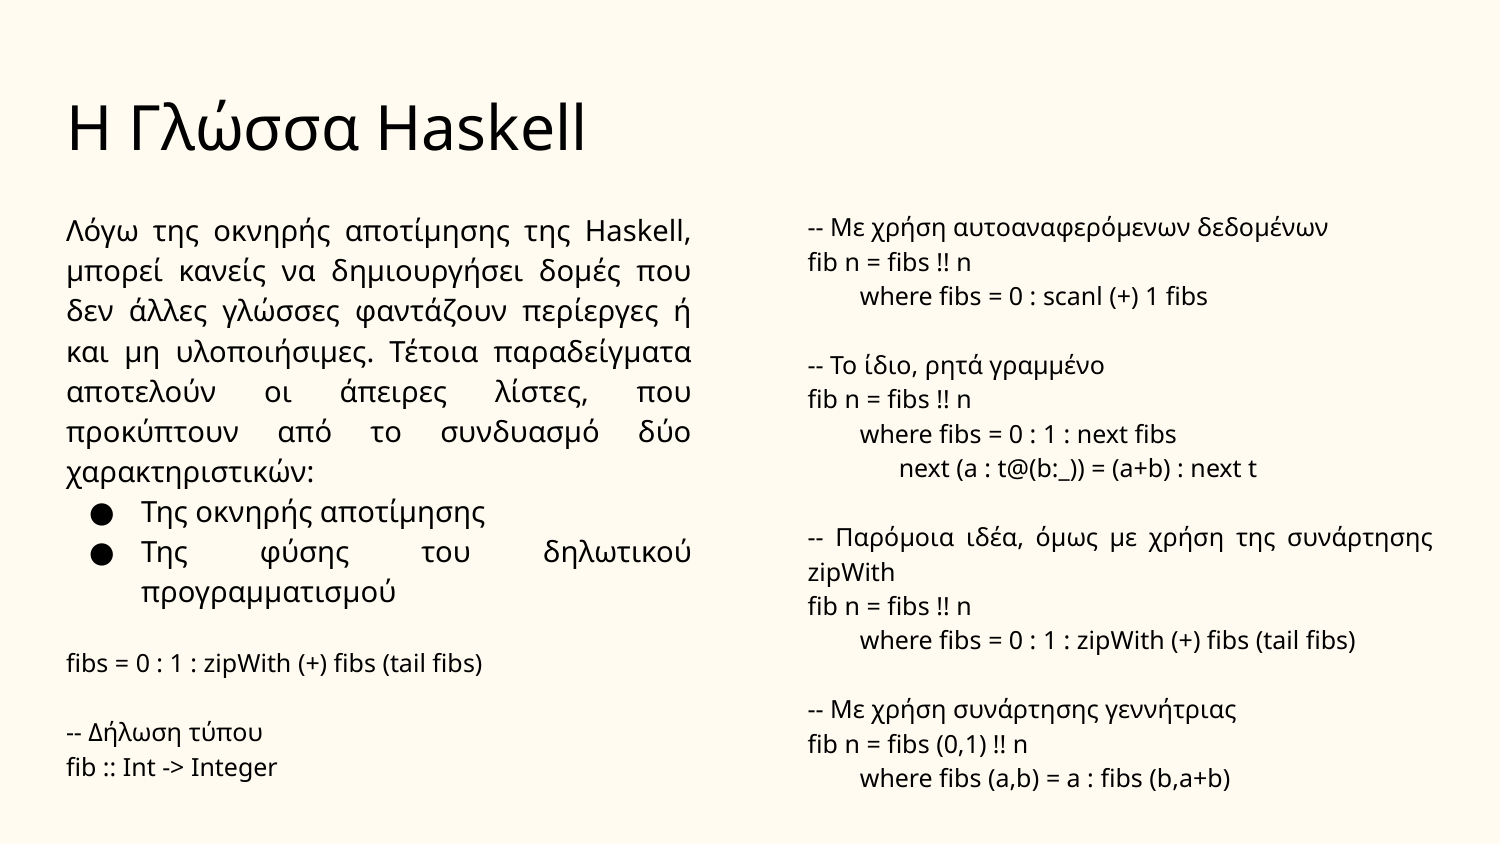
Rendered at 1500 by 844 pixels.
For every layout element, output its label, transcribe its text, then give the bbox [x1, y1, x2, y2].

list -- Με χρήση αυτοαναφερόμενων δεδομένων fib n = fibs !! n where fibs = 0 : scanl (+) 1 fibs -- Το ίδιο, ρητά γραμμένο fib n = fibs !! n where fibs = 0 : 1 : next fibs next (a : t@(b:_)) = (a+b) : next t -- Παρόμοια ιδέα, όμως με χρήση της συνάρτησης zipWith fib n = fibs !! n where fibs = 0 : 1 : zipWith (+) fibs (tail fibs) -- Με χρήση συνάρτησης γεννήτριας fib n = fibs (0,1) !! n where fibs (a,b) = a : fibs (b,a+b) [792, 192, 1449, 750]
title Η Γλώσσα Haskell [51, 72, 1449, 174]
list Λόγω της οκνηρής αποτίμησης της Haskell, μπορεί κανείς να δημιουργήσει δομές που δεν άλλες γλώσσες φαντάζουν περίεργες ή και μη υλοποιήσιμες. Τέτοια παραδείγματα αποτελούν οι άπειρες λίστες, που προκύπτουν από το συνδυασμό δύο χαρακτηριστικών: Της οκνηρής αποτίμησης Της φύσης του δηλωτικού προγραμματισμού fibs = 0 : 1 : zipWith (+) fibs (tail fibs) -- Δήλωση τύπου fib :: Int -> Integer [51, 192, 708, 750]
